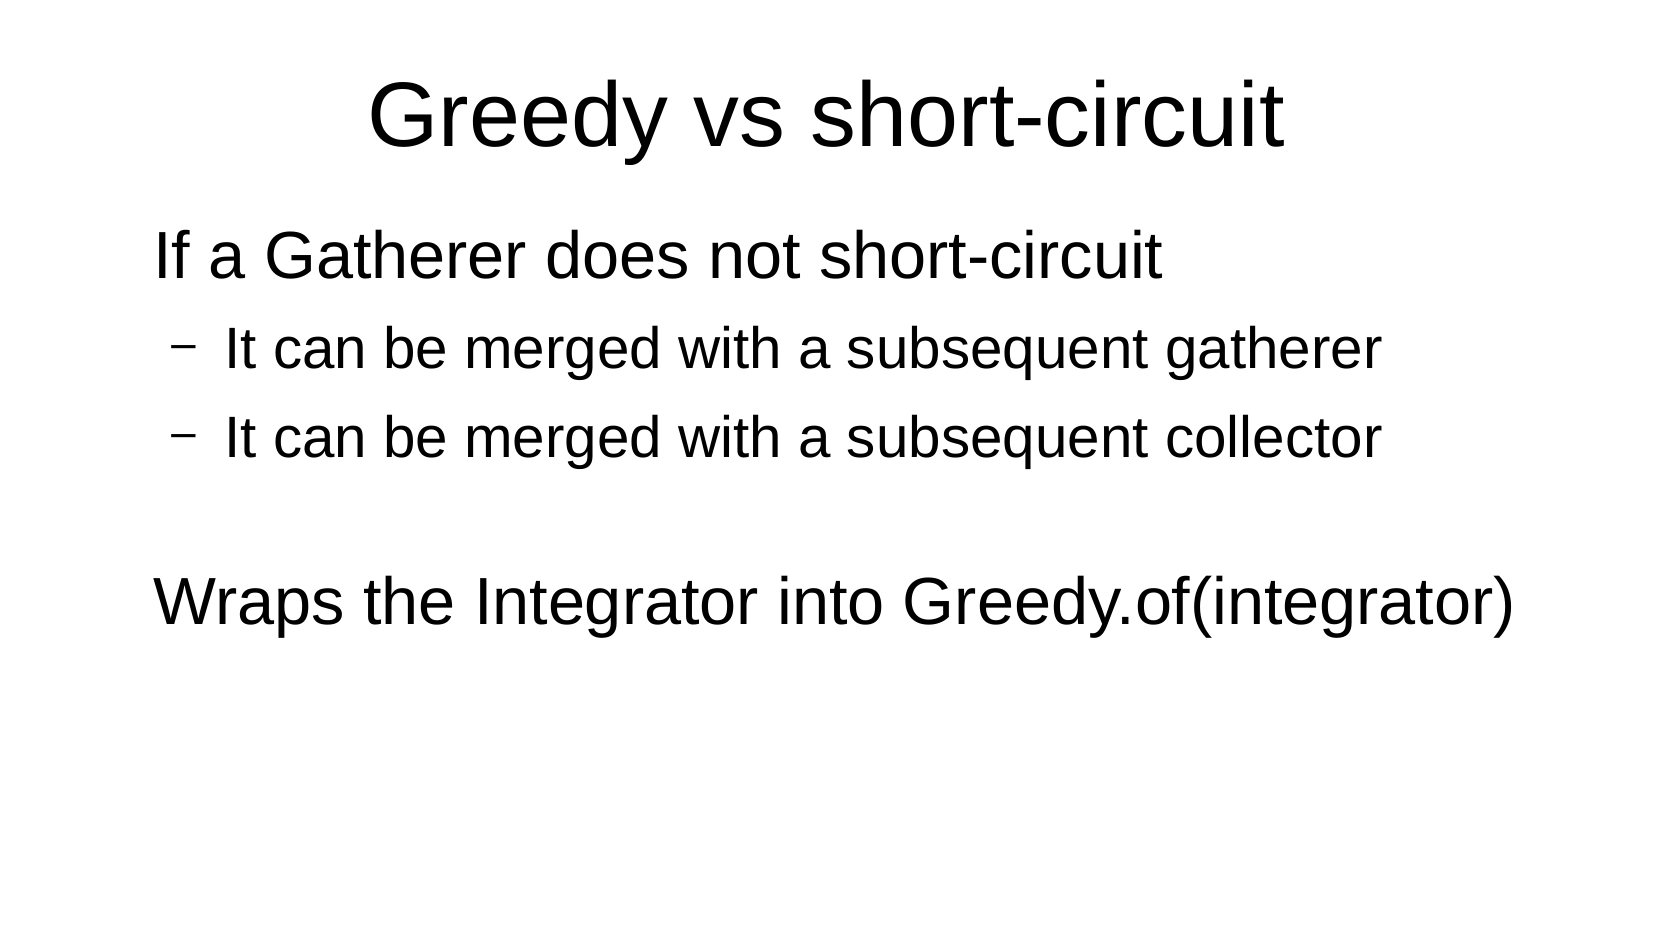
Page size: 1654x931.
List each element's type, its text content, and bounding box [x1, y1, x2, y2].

list If a Gatherer does not short-circuit It can be merged with a subsequent gatherer It can be merged with a subsequent collector Wraps the Integrator into Greedy.of(integrator) [82, 217, 1571, 758]
title Greedy vs short-circuit [82, 37, 1571, 193]
